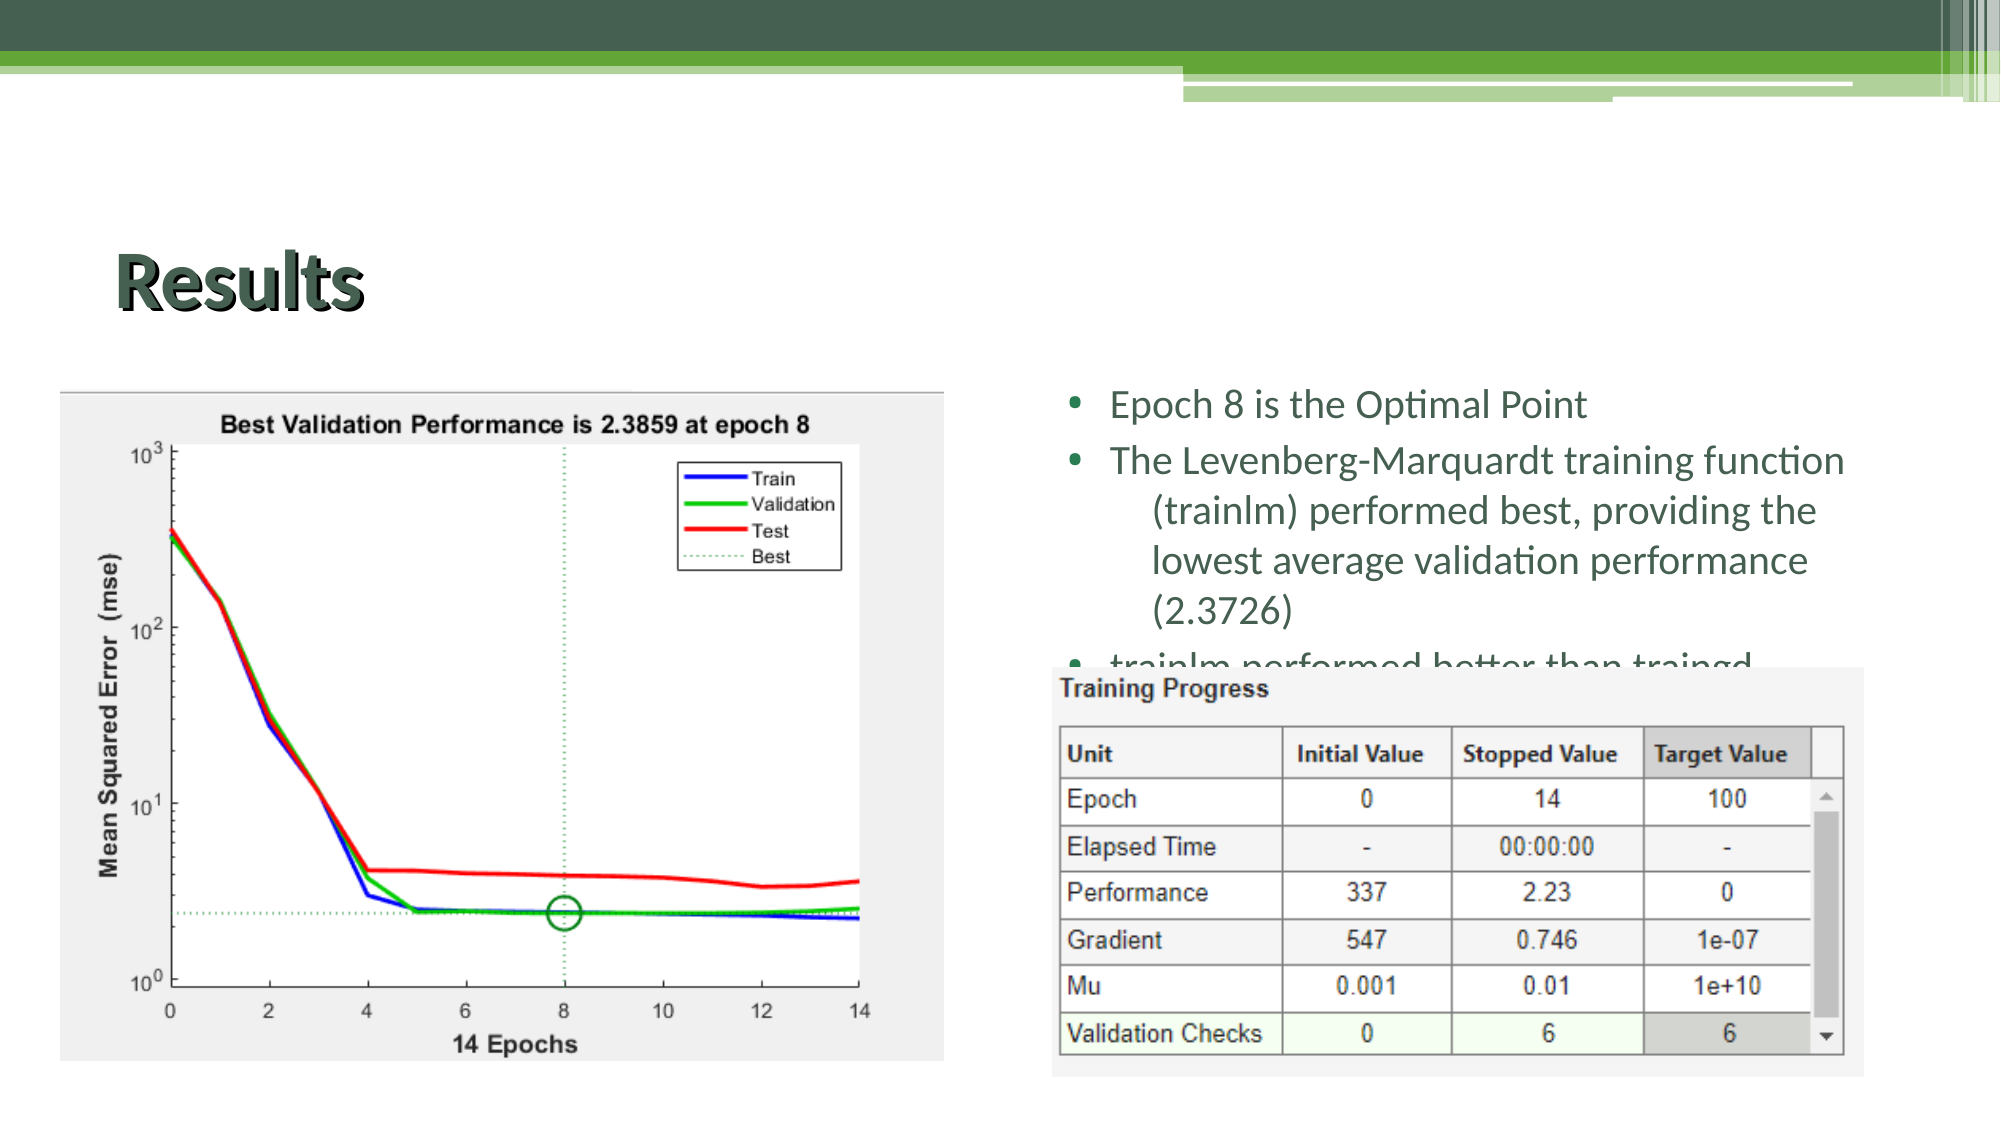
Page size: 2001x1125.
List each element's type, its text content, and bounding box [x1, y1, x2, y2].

picture [1052, 667, 1864, 1077]
list Epoch 8 is the Optimal Point The Levenberg-Marquardt training function (trainlm) performed best, providing the lowest average validation performance (2.3726) trainlm performed better than traingd [1016, 368, 1901, 1082]
title Results [99, 187, 1900, 363]
picture [60, 389, 944, 1061]
